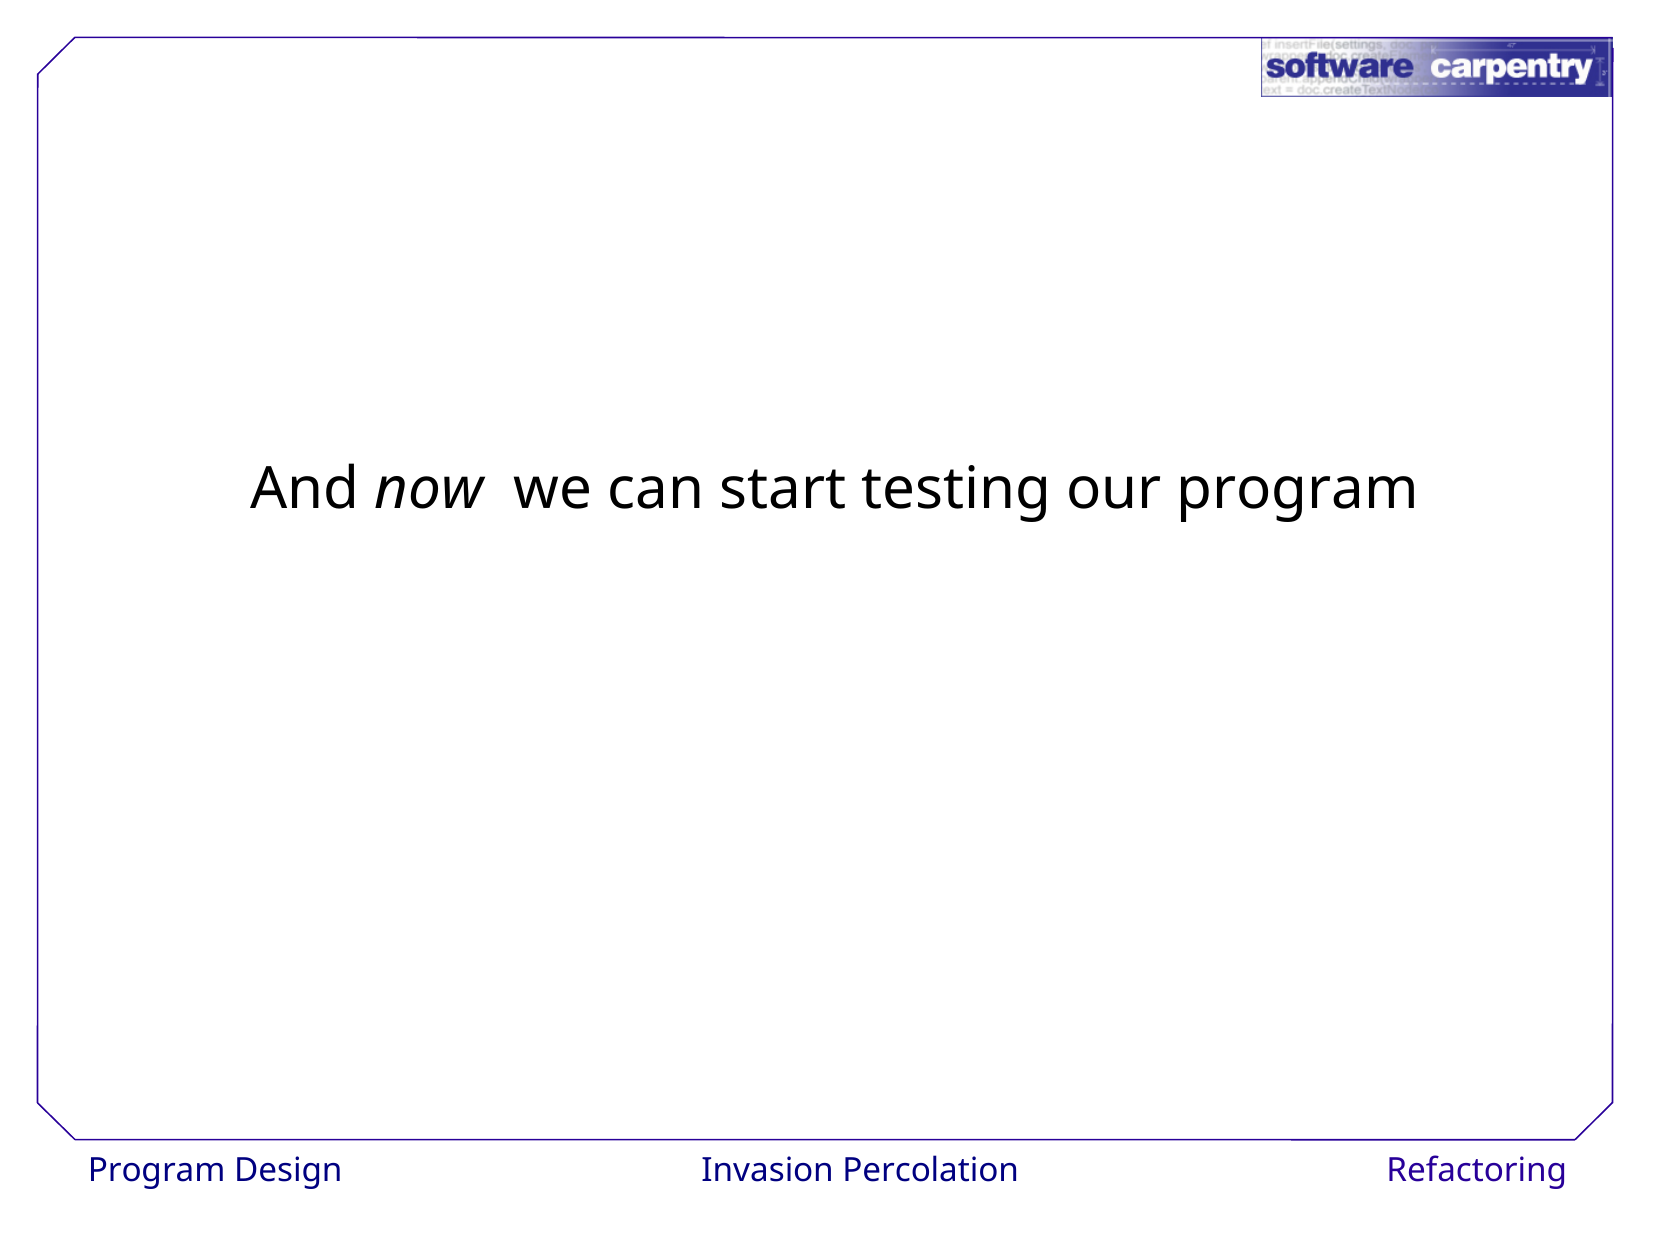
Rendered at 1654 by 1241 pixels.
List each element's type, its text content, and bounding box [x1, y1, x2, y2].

picture [1261, 39, 1613, 97]
text_box And now we can start testing our program [235, 407, 1434, 528]
